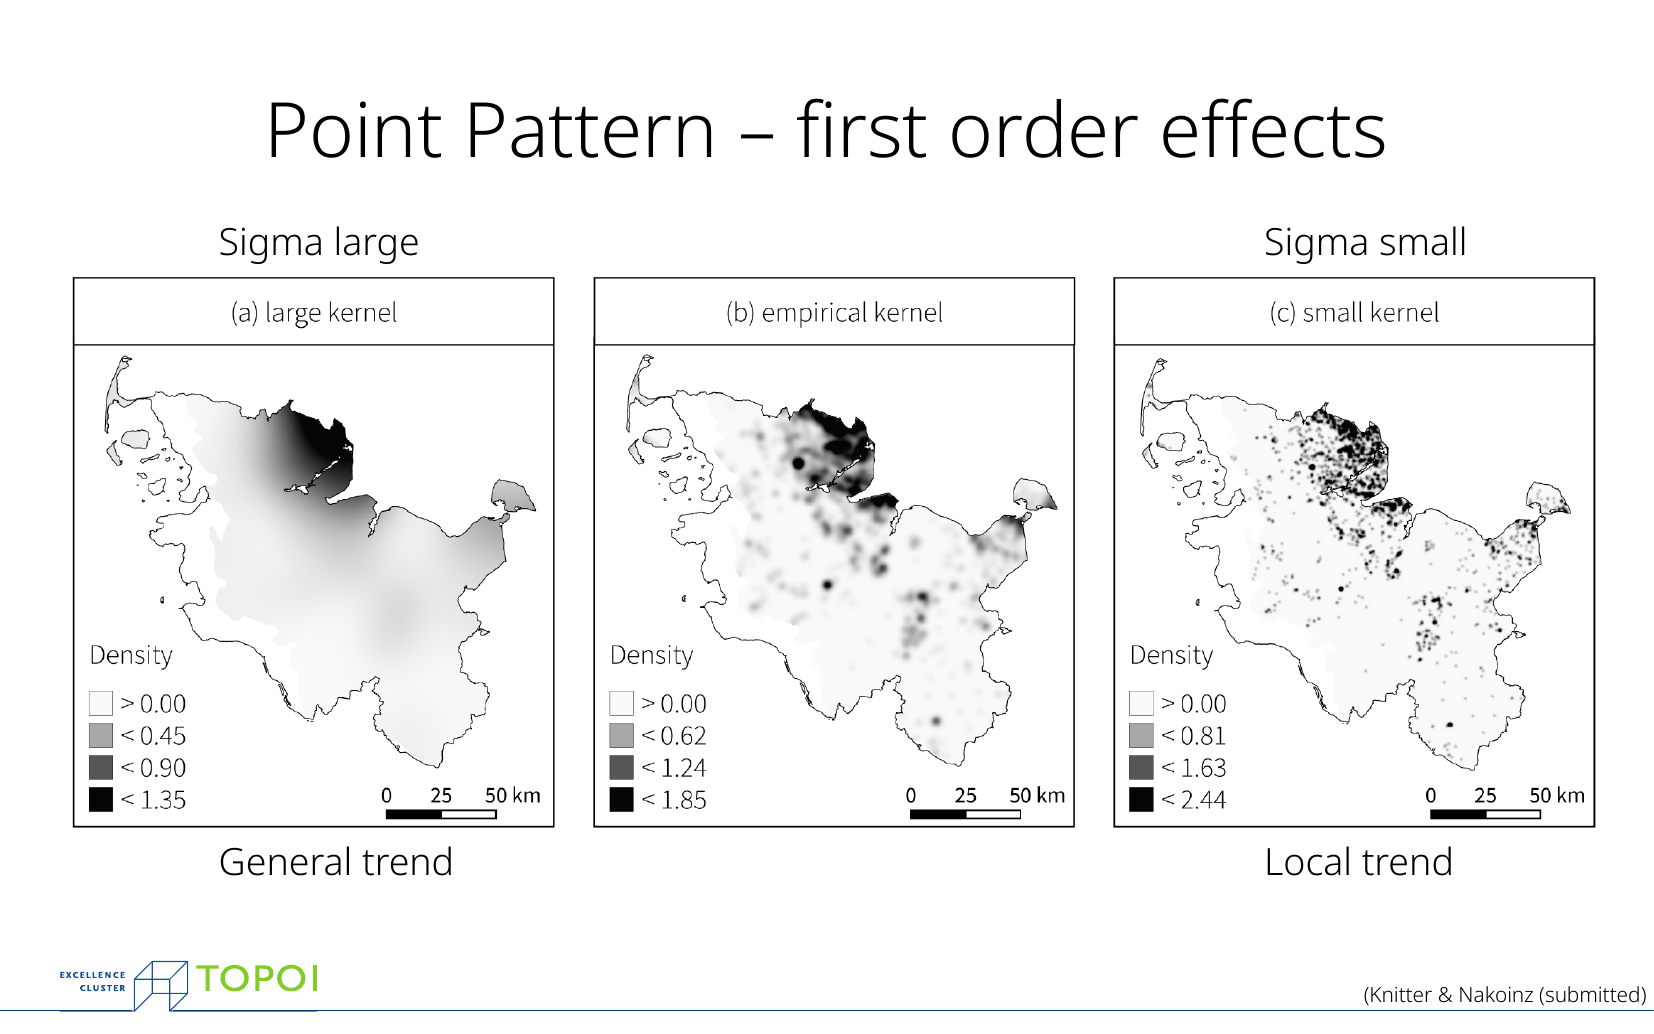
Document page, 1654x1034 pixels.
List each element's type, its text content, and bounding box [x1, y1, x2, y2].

text_box Sigma small [1249, 208, 1478, 275]
picture [70, 274, 1610, 832]
text_box General trend [203, 828, 468, 895]
text_box Sigma large [203, 208, 428, 275]
text_box (Knitter & Nakoinz (submitted) [1090, 972, 1654, 1016]
title Point Pattern – first order effects [82, 41, 1571, 214]
text_box Local trend [1249, 828, 1468, 895]
